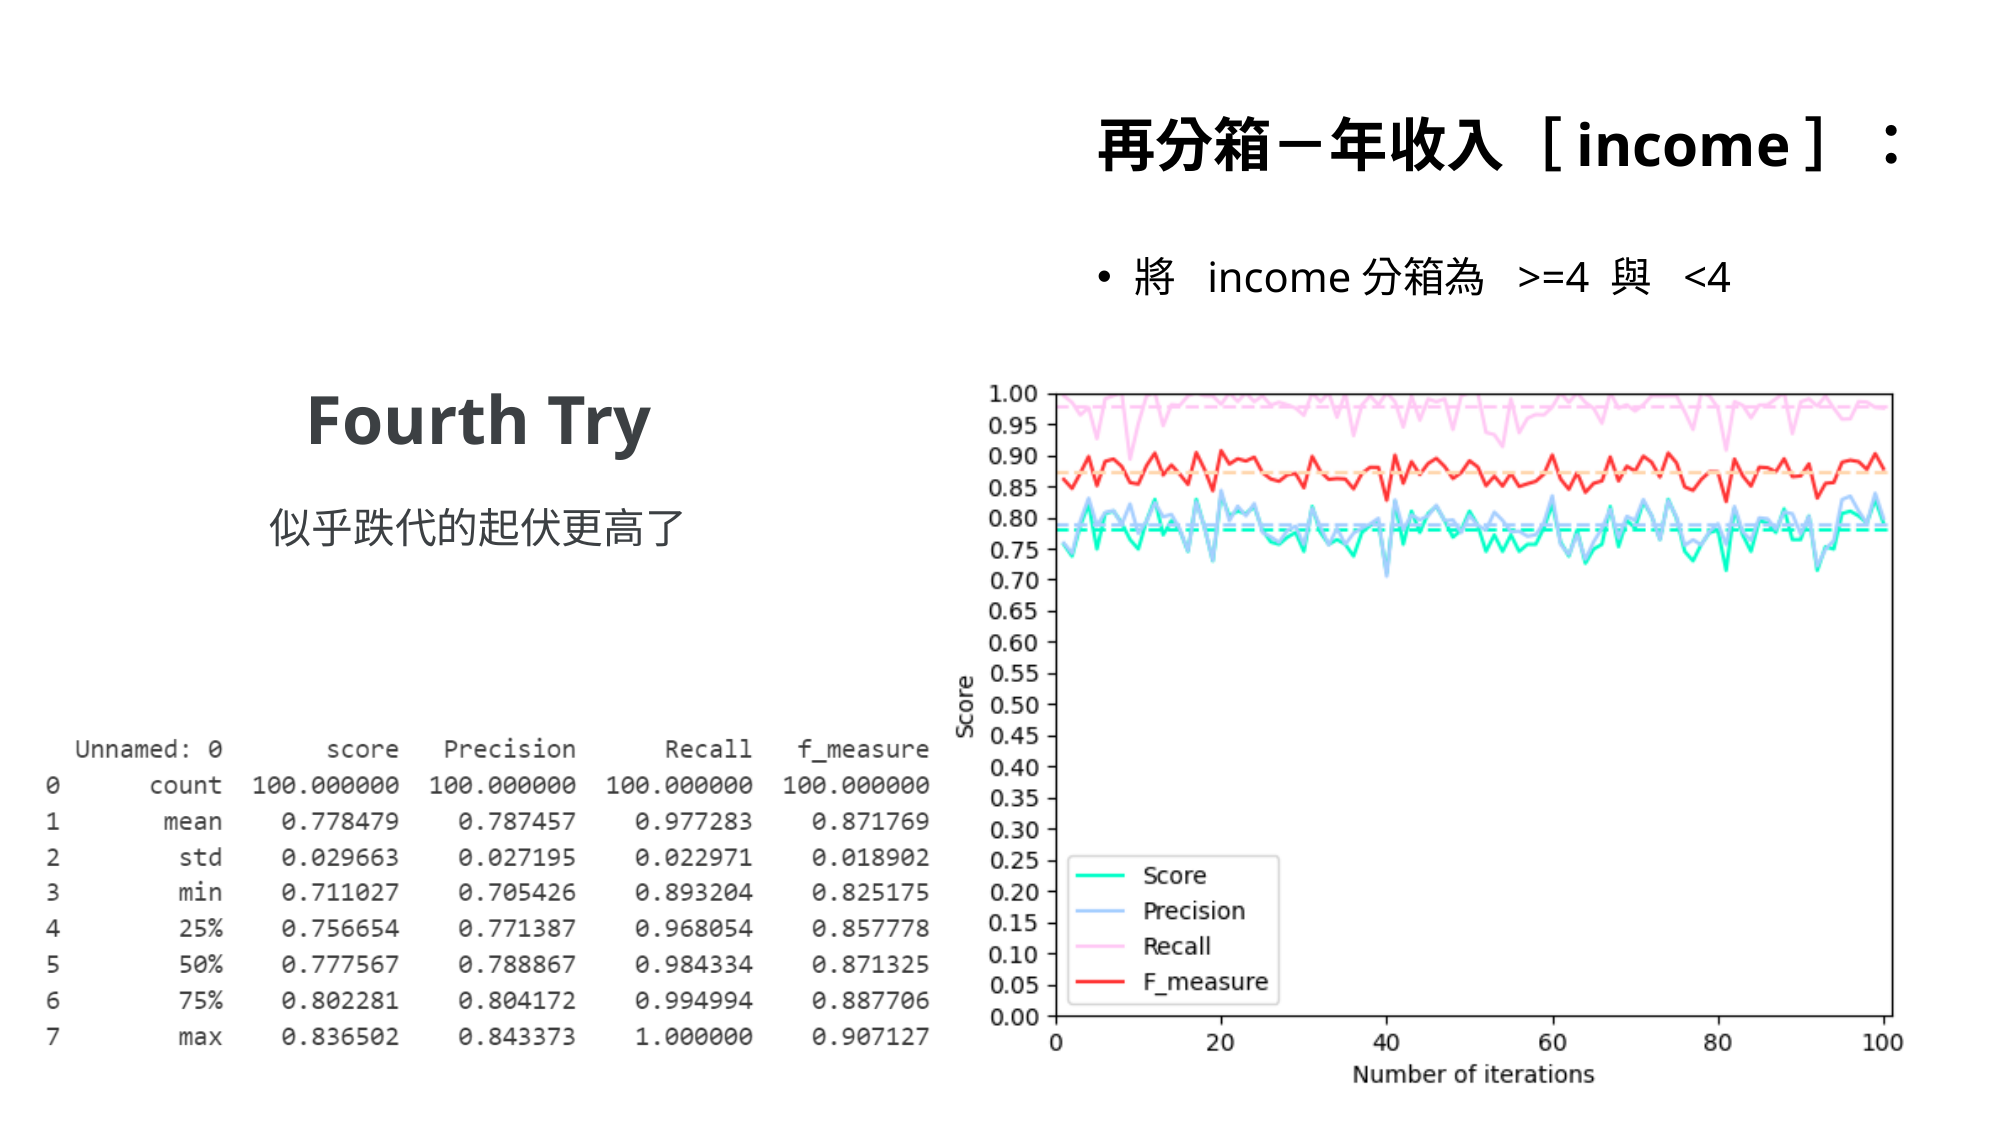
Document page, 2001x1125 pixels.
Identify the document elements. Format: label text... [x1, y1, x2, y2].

title 再分箱－年收入［income］： [1082, 70, 1950, 288]
text_box 似乎跌代的起伏更高了 [147, 494, 810, 560]
list 將 income分箱為 >=4 與 <4 [1082, 248, 1852, 318]
text_box Fourth Try [248, 370, 709, 466]
picture [24, 718, 933, 1075]
picture [953, 370, 2000, 1105]
